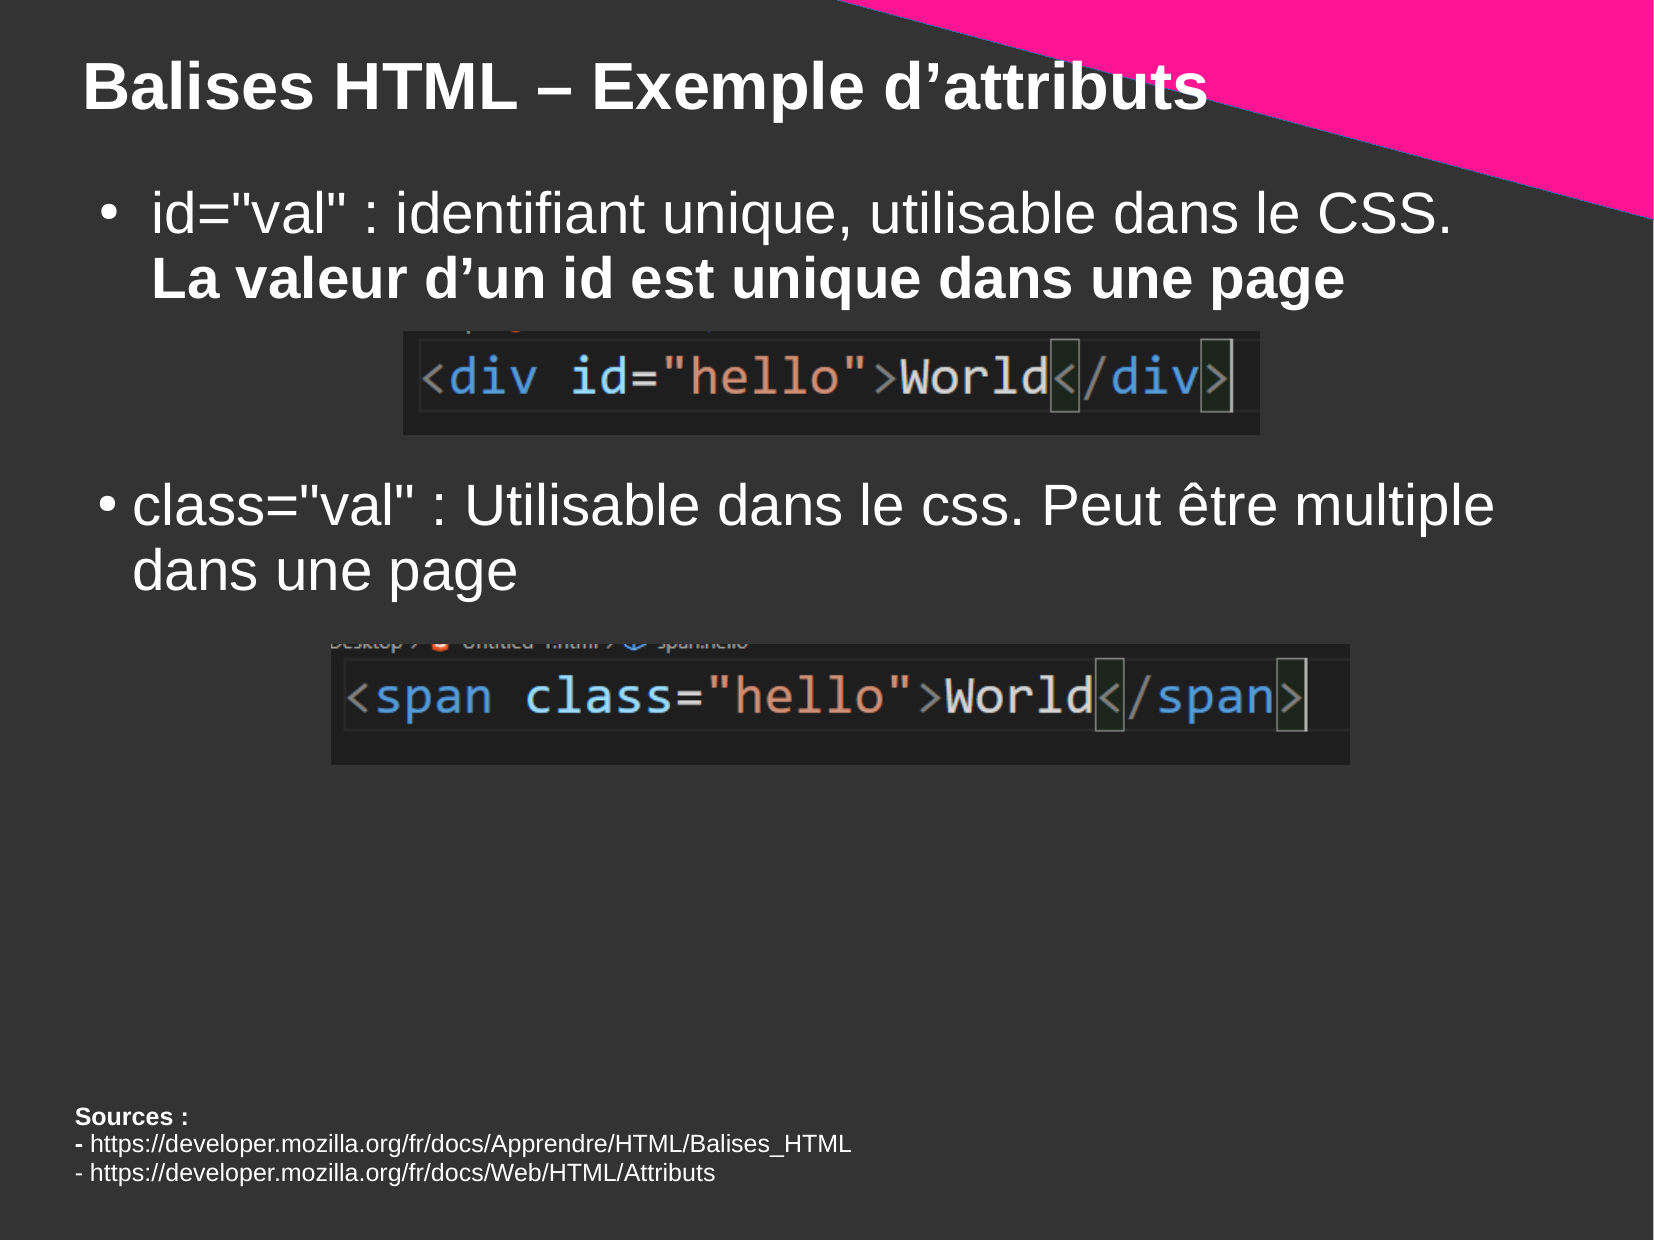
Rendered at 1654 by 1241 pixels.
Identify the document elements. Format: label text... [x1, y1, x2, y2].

text_box [837, 0, 1654, 220]
text_box class="val" : Utilisable dans le css. Peut être multiple dans une page [82, 464, 1635, 745]
text_box Sources : - https://developer.mozilla.org/fr/docs/Apprendre/HTML/Balises_HTML - https://developer.mozilla.org/fr/docs/Web/HTML/Attributs [59, 1094, 1546, 1227]
list id="val" : identifiant unique, utilisable dans le CSS. La valeur d’un id est unique dans une page [80, 180, 1545, 450]
title Balises HTML – Exemple d’attributs [82, 49, 1571, 162]
picture [331, 644, 1350, 765]
picture [403, 331, 1260, 435]
